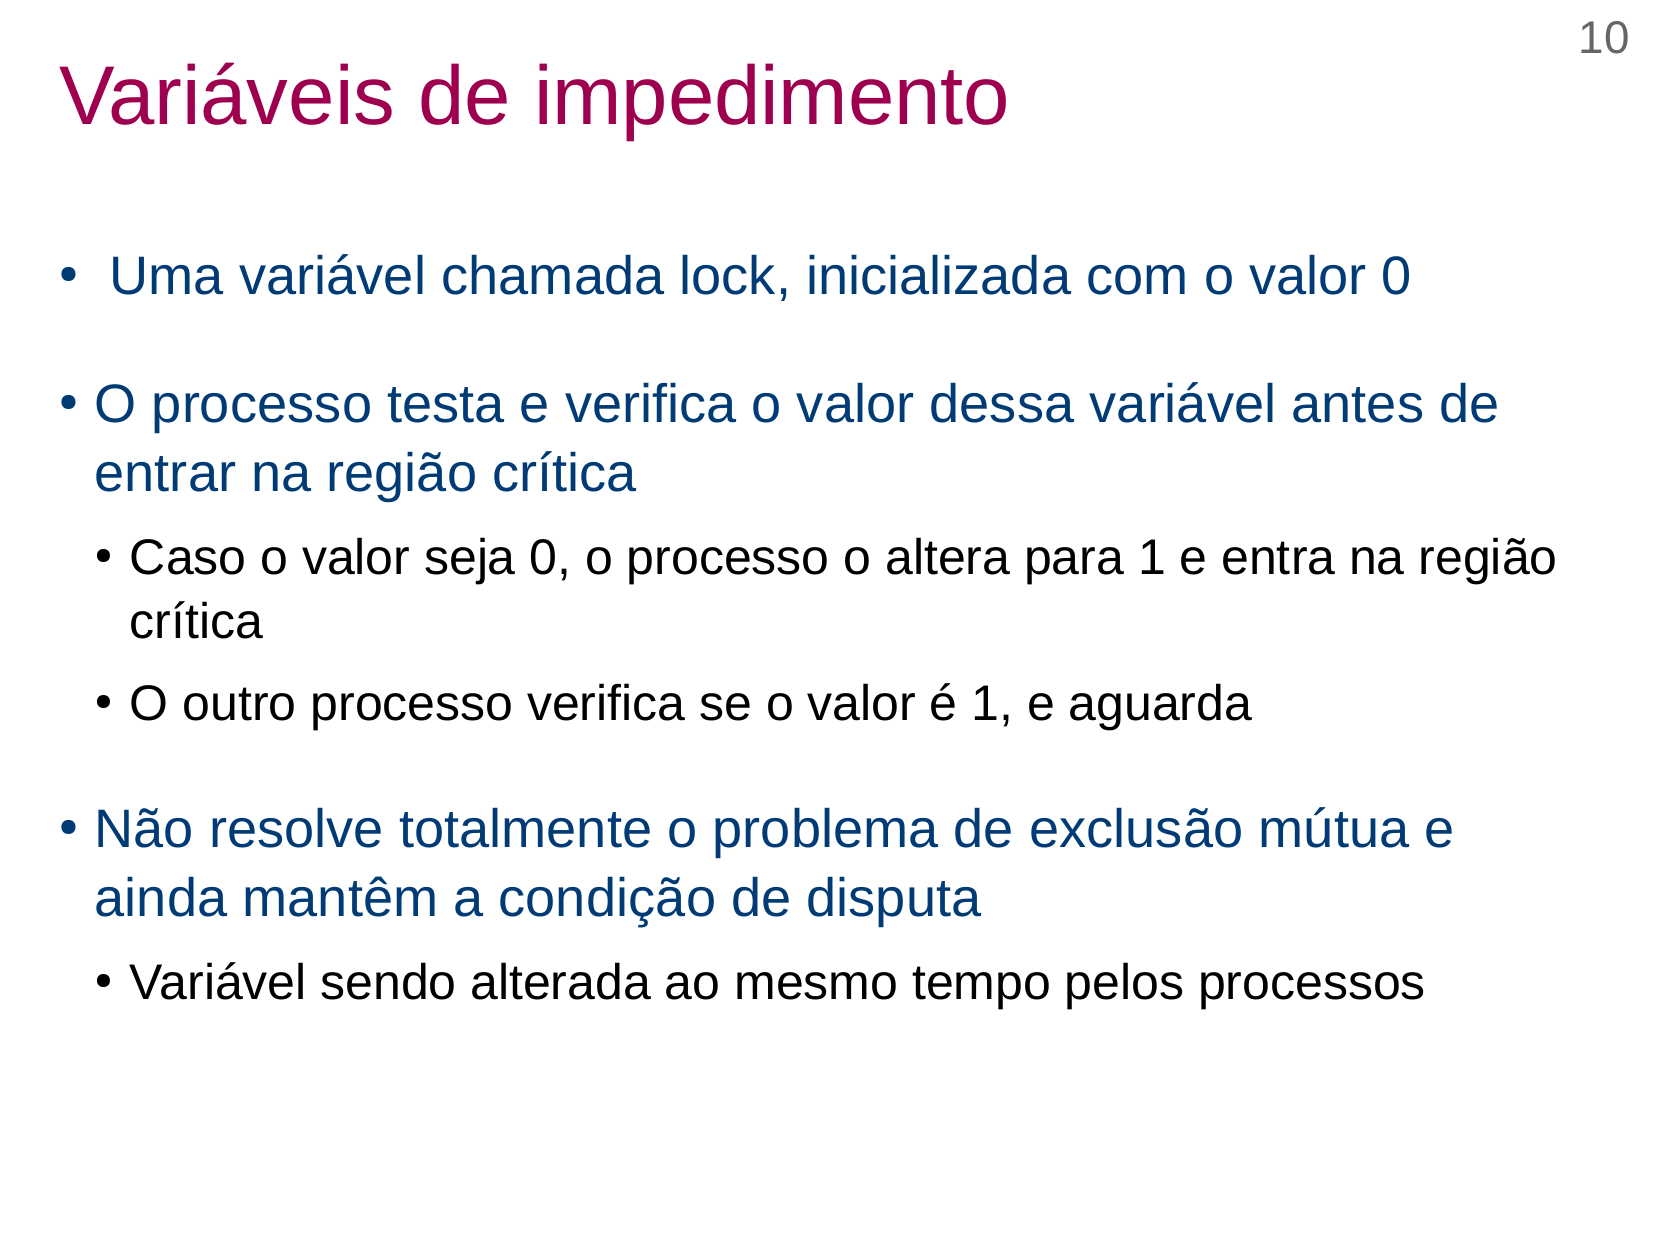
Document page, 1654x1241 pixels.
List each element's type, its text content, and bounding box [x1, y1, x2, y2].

title Variáveis de impedimento [59, 29, 1595, 148]
list Uma variável chamada lock, inicializada com o valor 0 O processo testa e verifica o valor dessa variável antes de entrar na região crítica Caso o valor seja 0, o processo o altera para 1 e entra na região crítica O outro processo verifica se o valor é 1, e aguarda Não resolve totalmente o problema de exclusão mútua e ainda mantêm a condição de disputa Variável sendo alterada ao mesmo tempo pelos processos [59, 236, 1595, 1211]
